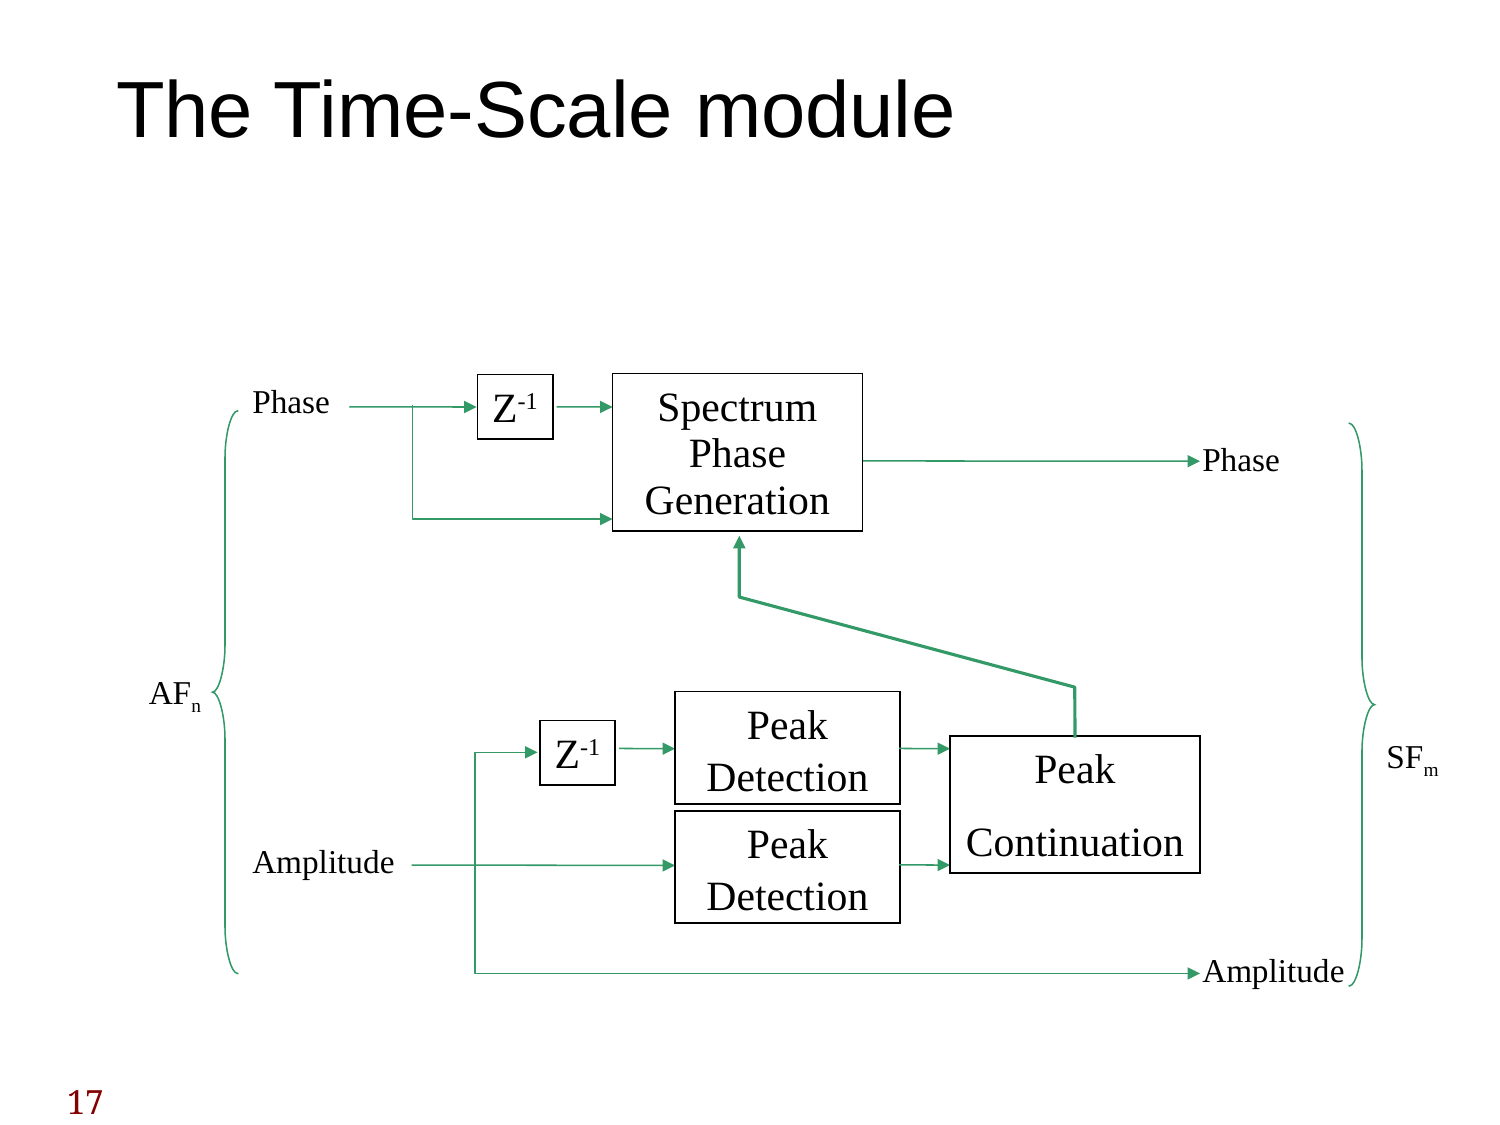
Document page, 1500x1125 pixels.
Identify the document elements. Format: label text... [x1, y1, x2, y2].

text_box Phase [237, 373, 413, 429]
text_box Peak Detection [675, 810, 901, 924]
text_box Z-1 [477, 374, 553, 440]
text_box Amplitude [237, 834, 413, 890]
text_box Phase [1187, 432, 1363, 488]
title The Time-Scale module [73, 2, 1350, 206]
text_box <number> [66, 1081, 255, 1119]
text_box Amplitude [1187, 943, 1363, 999]
text_box Peak Detection [675, 691, 901, 804]
text_box Z-1 [539, 720, 616, 786]
text_box Spectrum Phase Generation [612, 373, 863, 532]
text_box AFn [112, 660, 223, 721]
text_box SFm [1349, 724, 1476, 785]
text_box Peak Continuation [949, 735, 1201, 874]
text_box AFn [216, 660, 238, 721]
